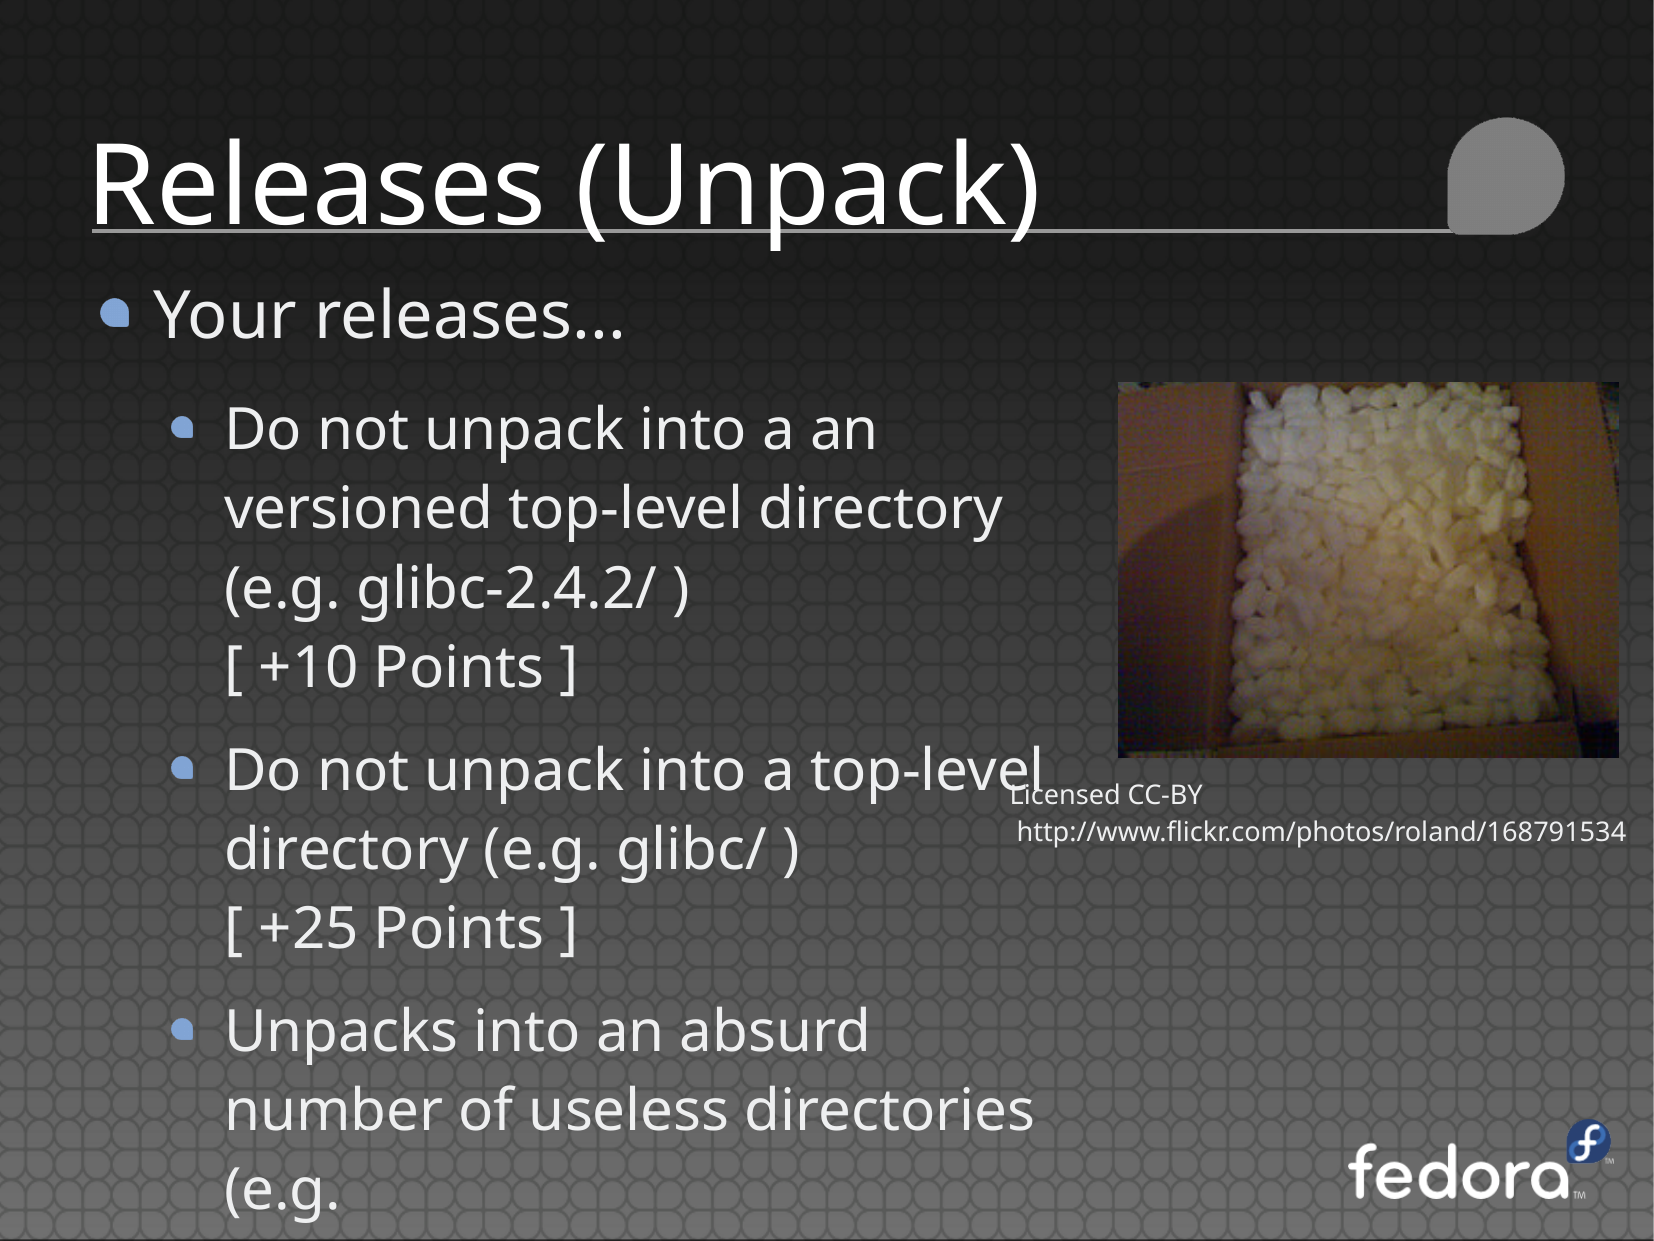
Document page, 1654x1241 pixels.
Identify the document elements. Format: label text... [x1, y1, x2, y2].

picture [0, 0, 1654, 1241]
title Releases (Unpack) [86, 112, 1576, 249]
text_box Licensed CC-BY http://www.flickr.com/photos/roland/168791534 [1004, 768, 1632, 846]
list Your releases... Do not unpack into a an versioned top-level directory (e.g. glibc-2.4.2/ ) [ +10 Points ] Do not unpack into a top-level directory (e.g. glibc/ ) [ +25 Points ] Unpacks into an absurd number of useless directories (e.g. home/john/doe/glibc-svn/tarball/glibc/src ) [ +50 Points ] [82, 267, 1094, 1241]
